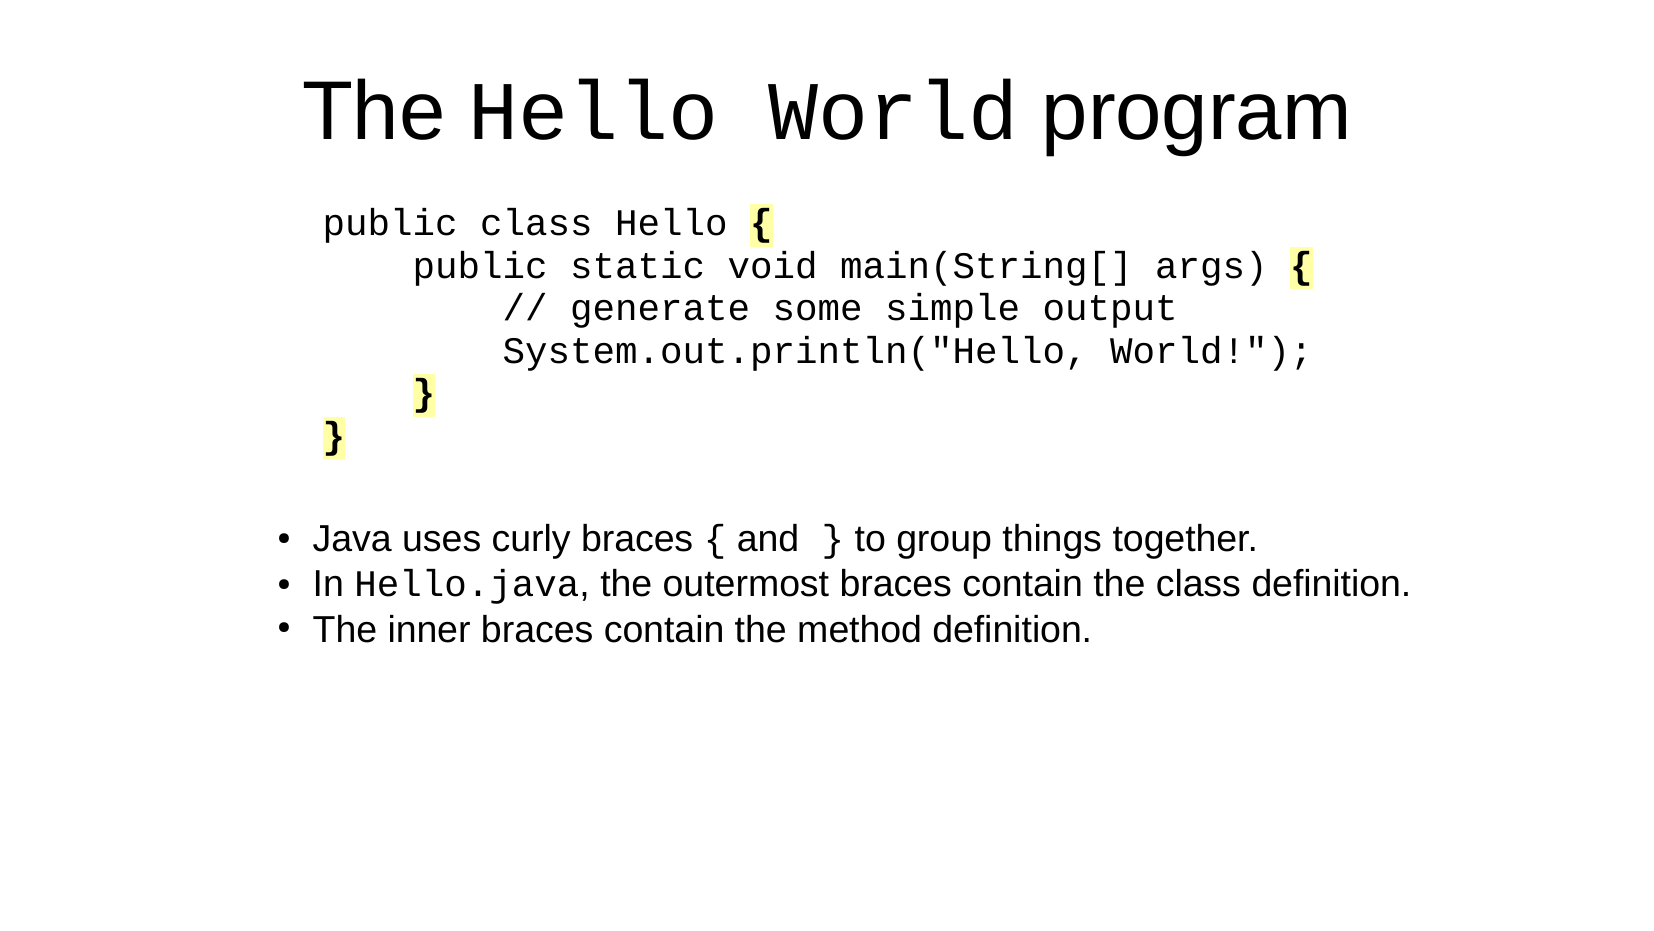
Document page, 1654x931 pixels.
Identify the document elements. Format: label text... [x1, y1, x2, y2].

title The Hello World program [82, 37, 1571, 193]
text_box Java uses curly braces { and } to group things together. In Hello.java, the outermost braces contain the class definition. The inner braces contain the method definition. [262, 510, 1427, 700]
text_box public class Hello { public static void main(String[] args) { // generate some simple output System.out.println("Hello, World!"); } } [307, 196, 1328, 510]
